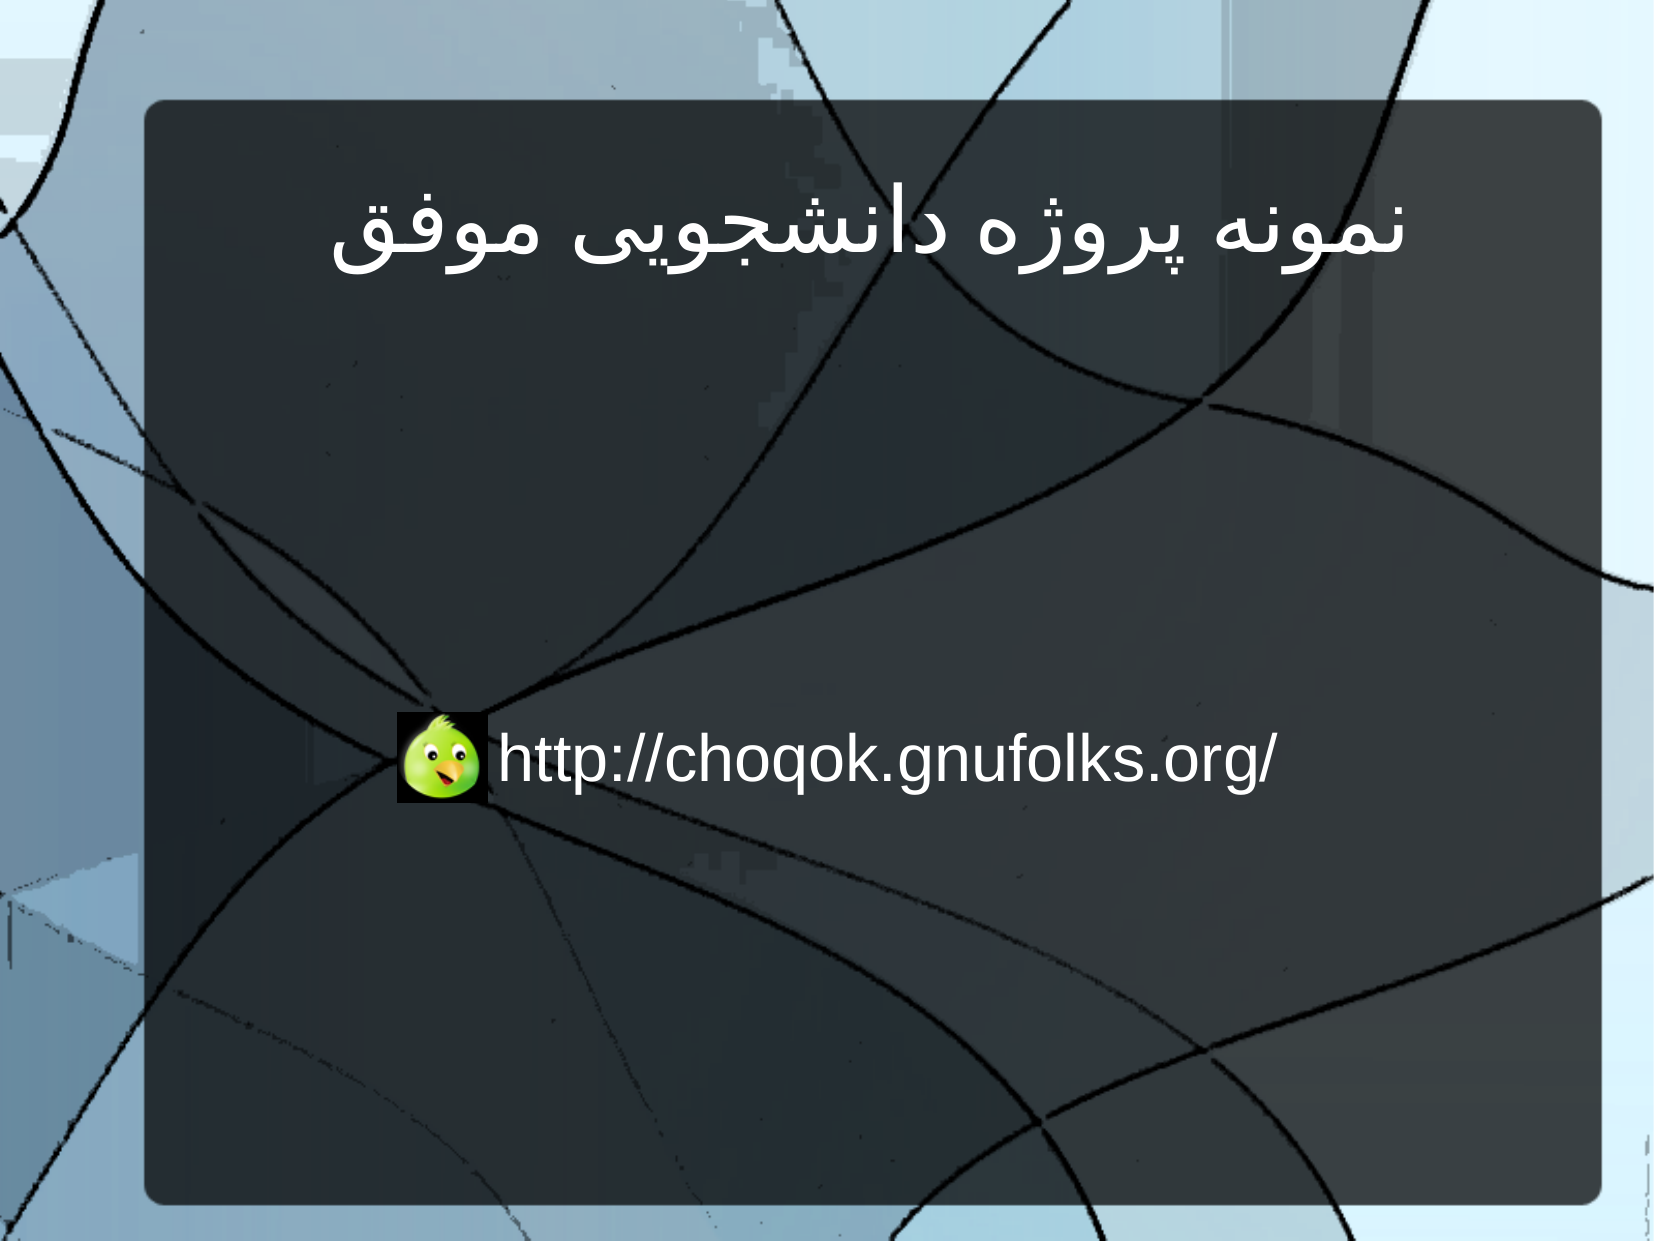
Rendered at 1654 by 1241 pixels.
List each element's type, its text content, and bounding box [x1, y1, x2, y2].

title نمونه پروژه دانشجویی موفق [159, 108, 1583, 325]
subtitle http://choqok.gnufolks.org/ [206, 356, 1571, 1161]
picture [0, 0, 1654, 1241]
